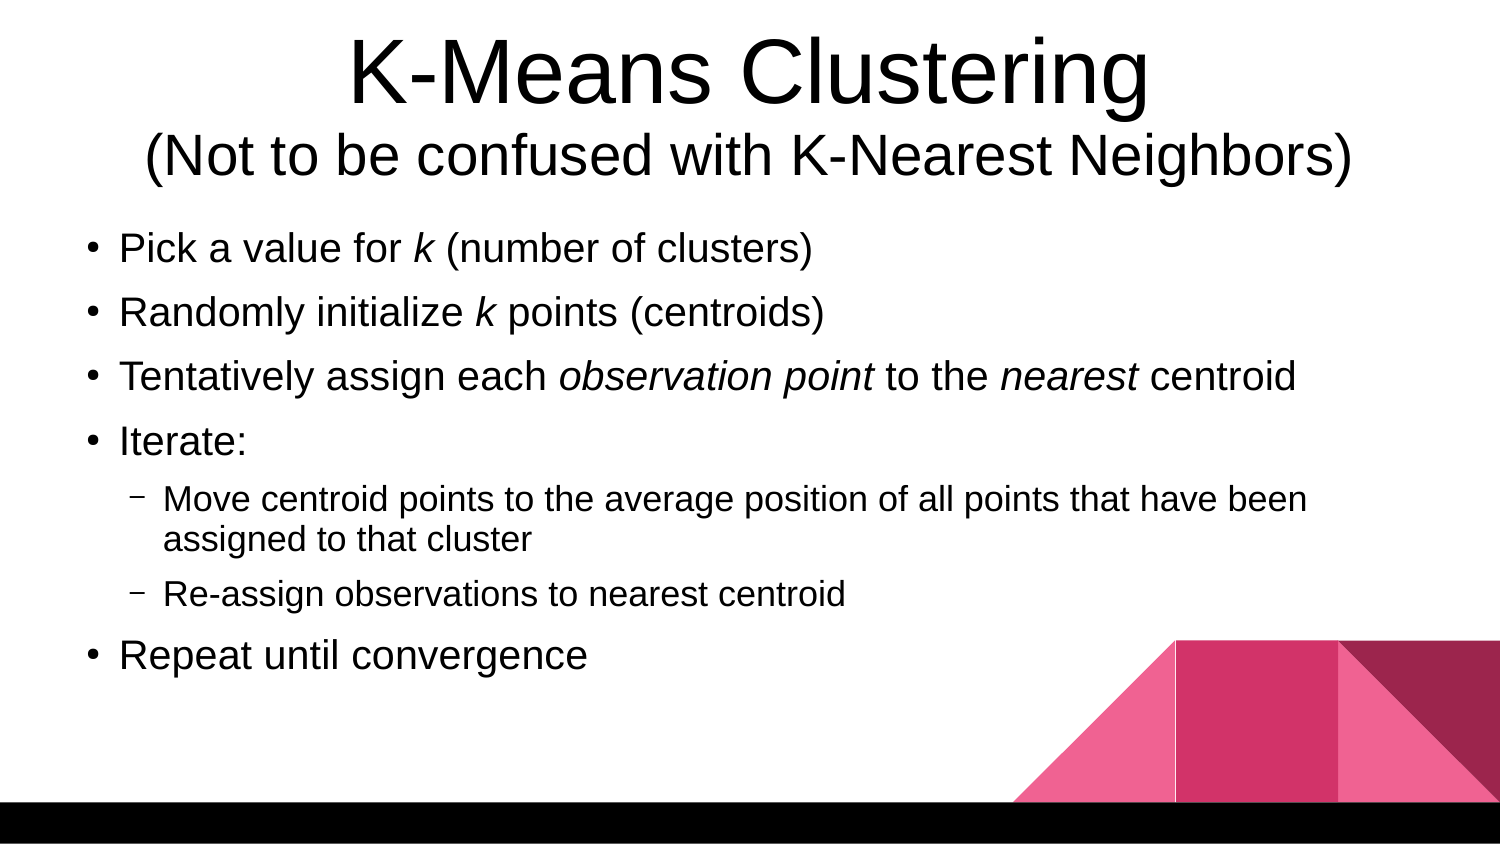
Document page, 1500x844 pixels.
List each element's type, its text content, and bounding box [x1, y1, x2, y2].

title K-Means Clustering (Not to be confused with K-Nearest Neighbors) [75, 20, 1425, 188]
list Pick a value for k (number of clusters) Randomly initialize k points (centroids) Tentatively assign each observation point to the nearest centroid Iterate: Move centroid points to the average position of all points that have been assigned to that cluster Re-assign observations to nearest centroid Repeat until convergence [75, 225, 1425, 687]
